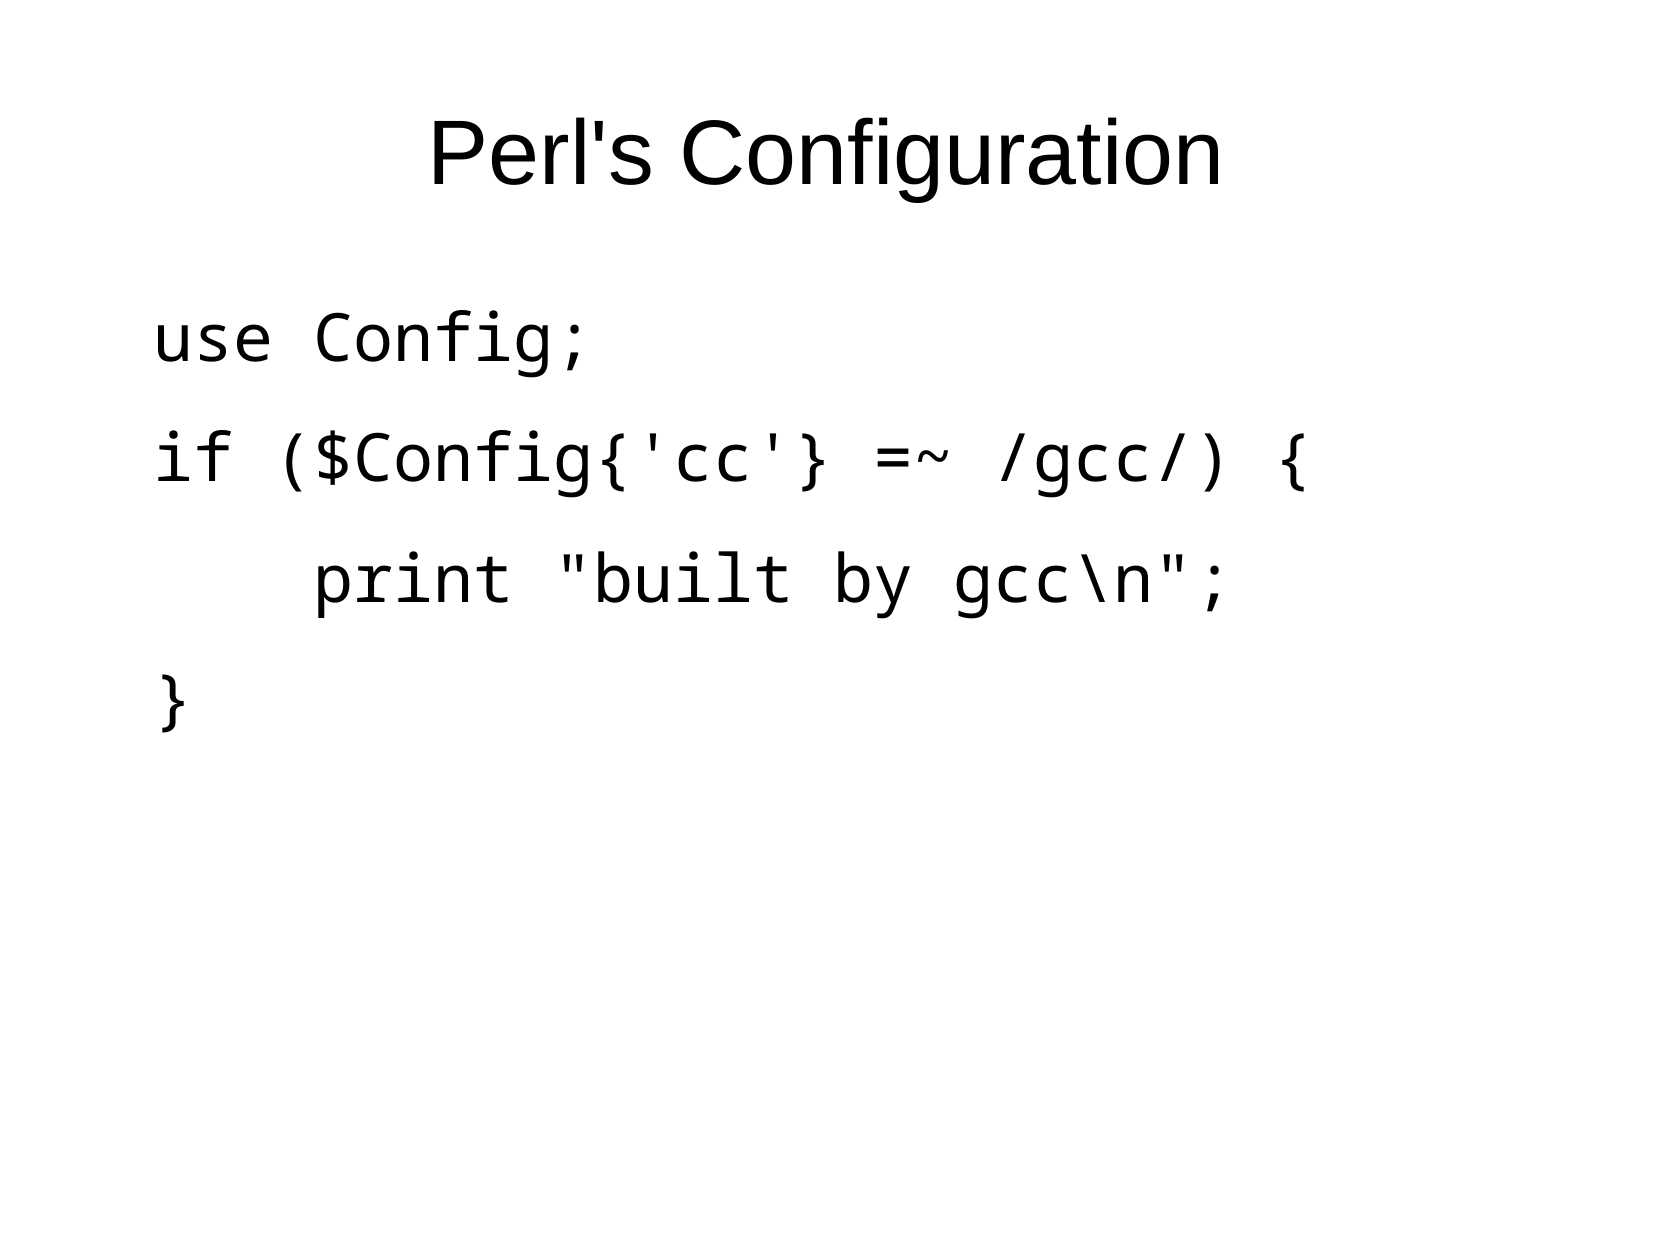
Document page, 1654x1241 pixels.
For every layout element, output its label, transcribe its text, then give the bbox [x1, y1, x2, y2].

list use Config; if ($Config{'cc'} =~ /gcc/) { print "built by gcc\n"; } [82, 290, 1571, 1010]
title Perl's Configuration [82, 49, 1571, 257]
